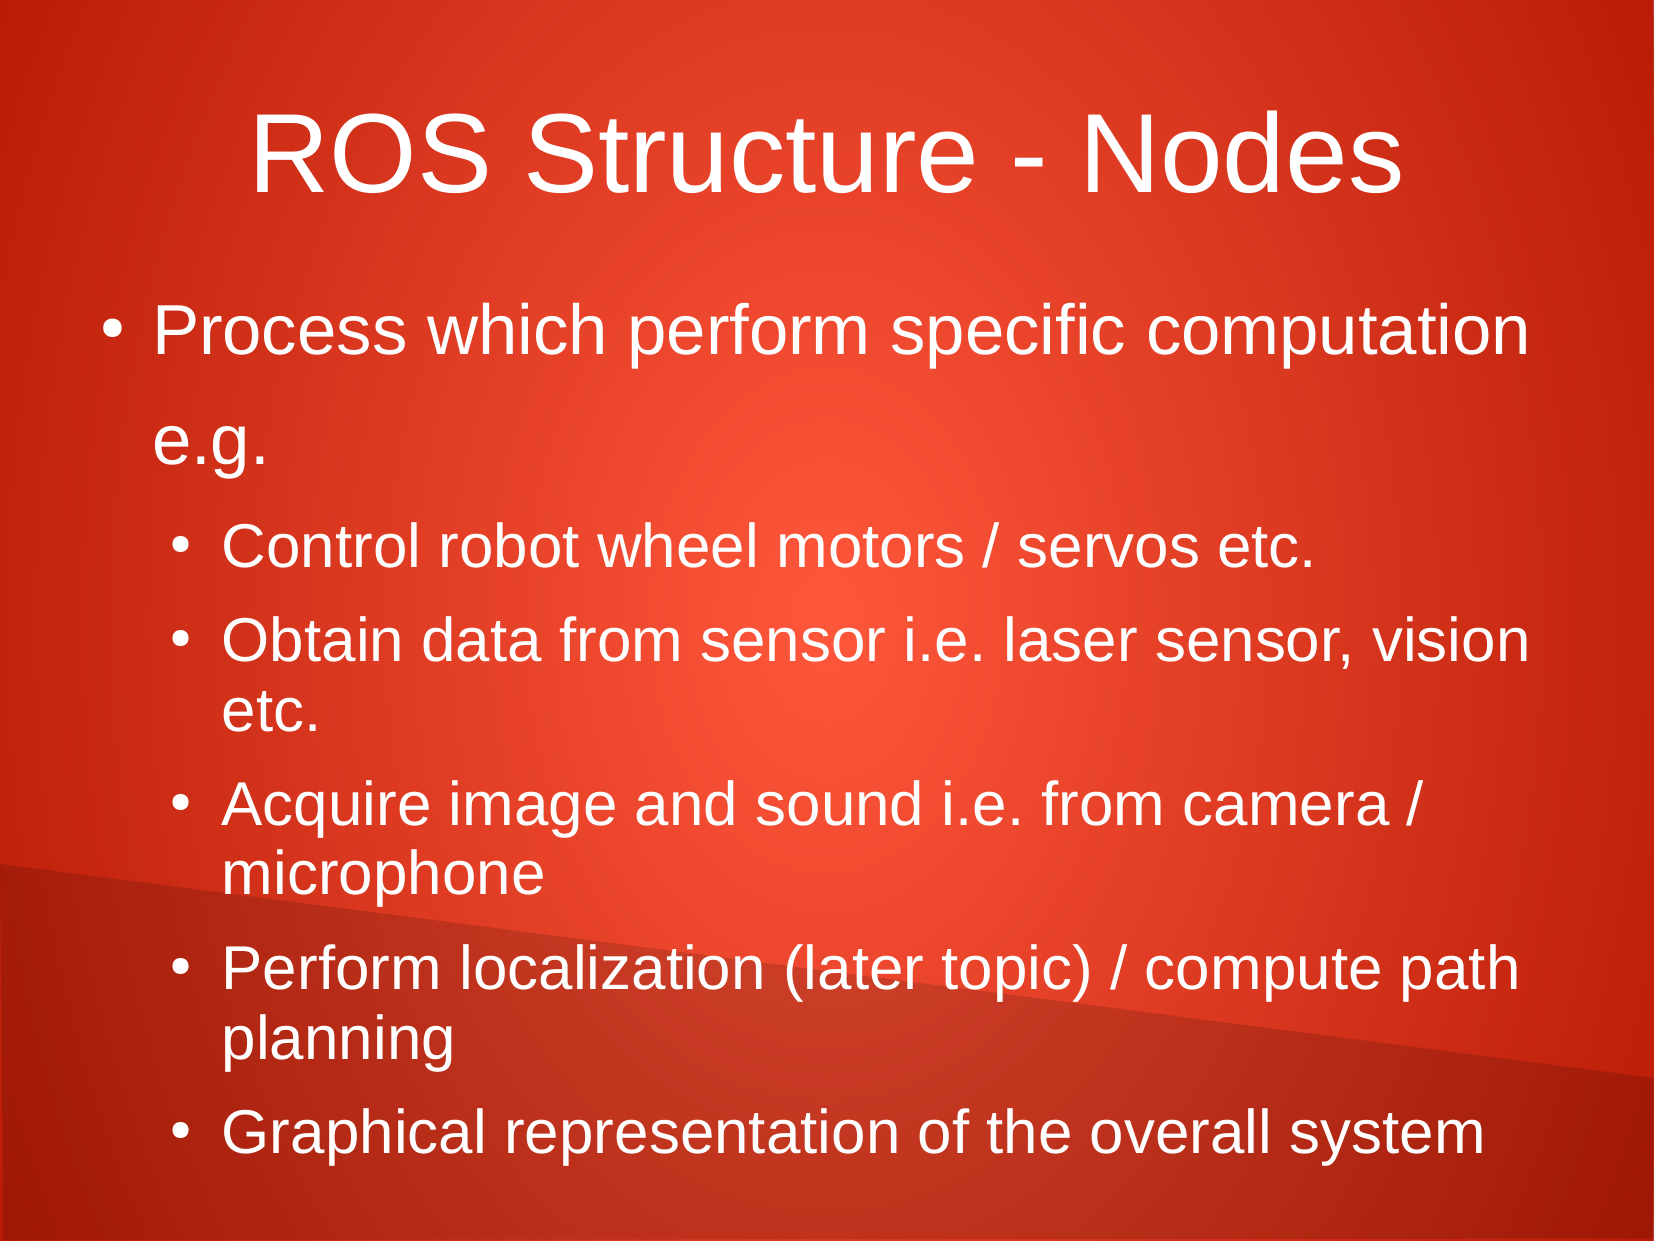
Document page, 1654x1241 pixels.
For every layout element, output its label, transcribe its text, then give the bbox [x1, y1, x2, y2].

list Process which perform specific computation e.g. Control robot wheel motors / servos etc. Obtain data from sensor i.e. laser sensor, vision etc. Acquire image and sound i.e. from camera / microphone Perform localization (later topic) / compute path planning Graphical representation of the overall system [82, 290, 1571, 1171]
title ROS Structure - Nodes [82, 49, 1571, 257]
